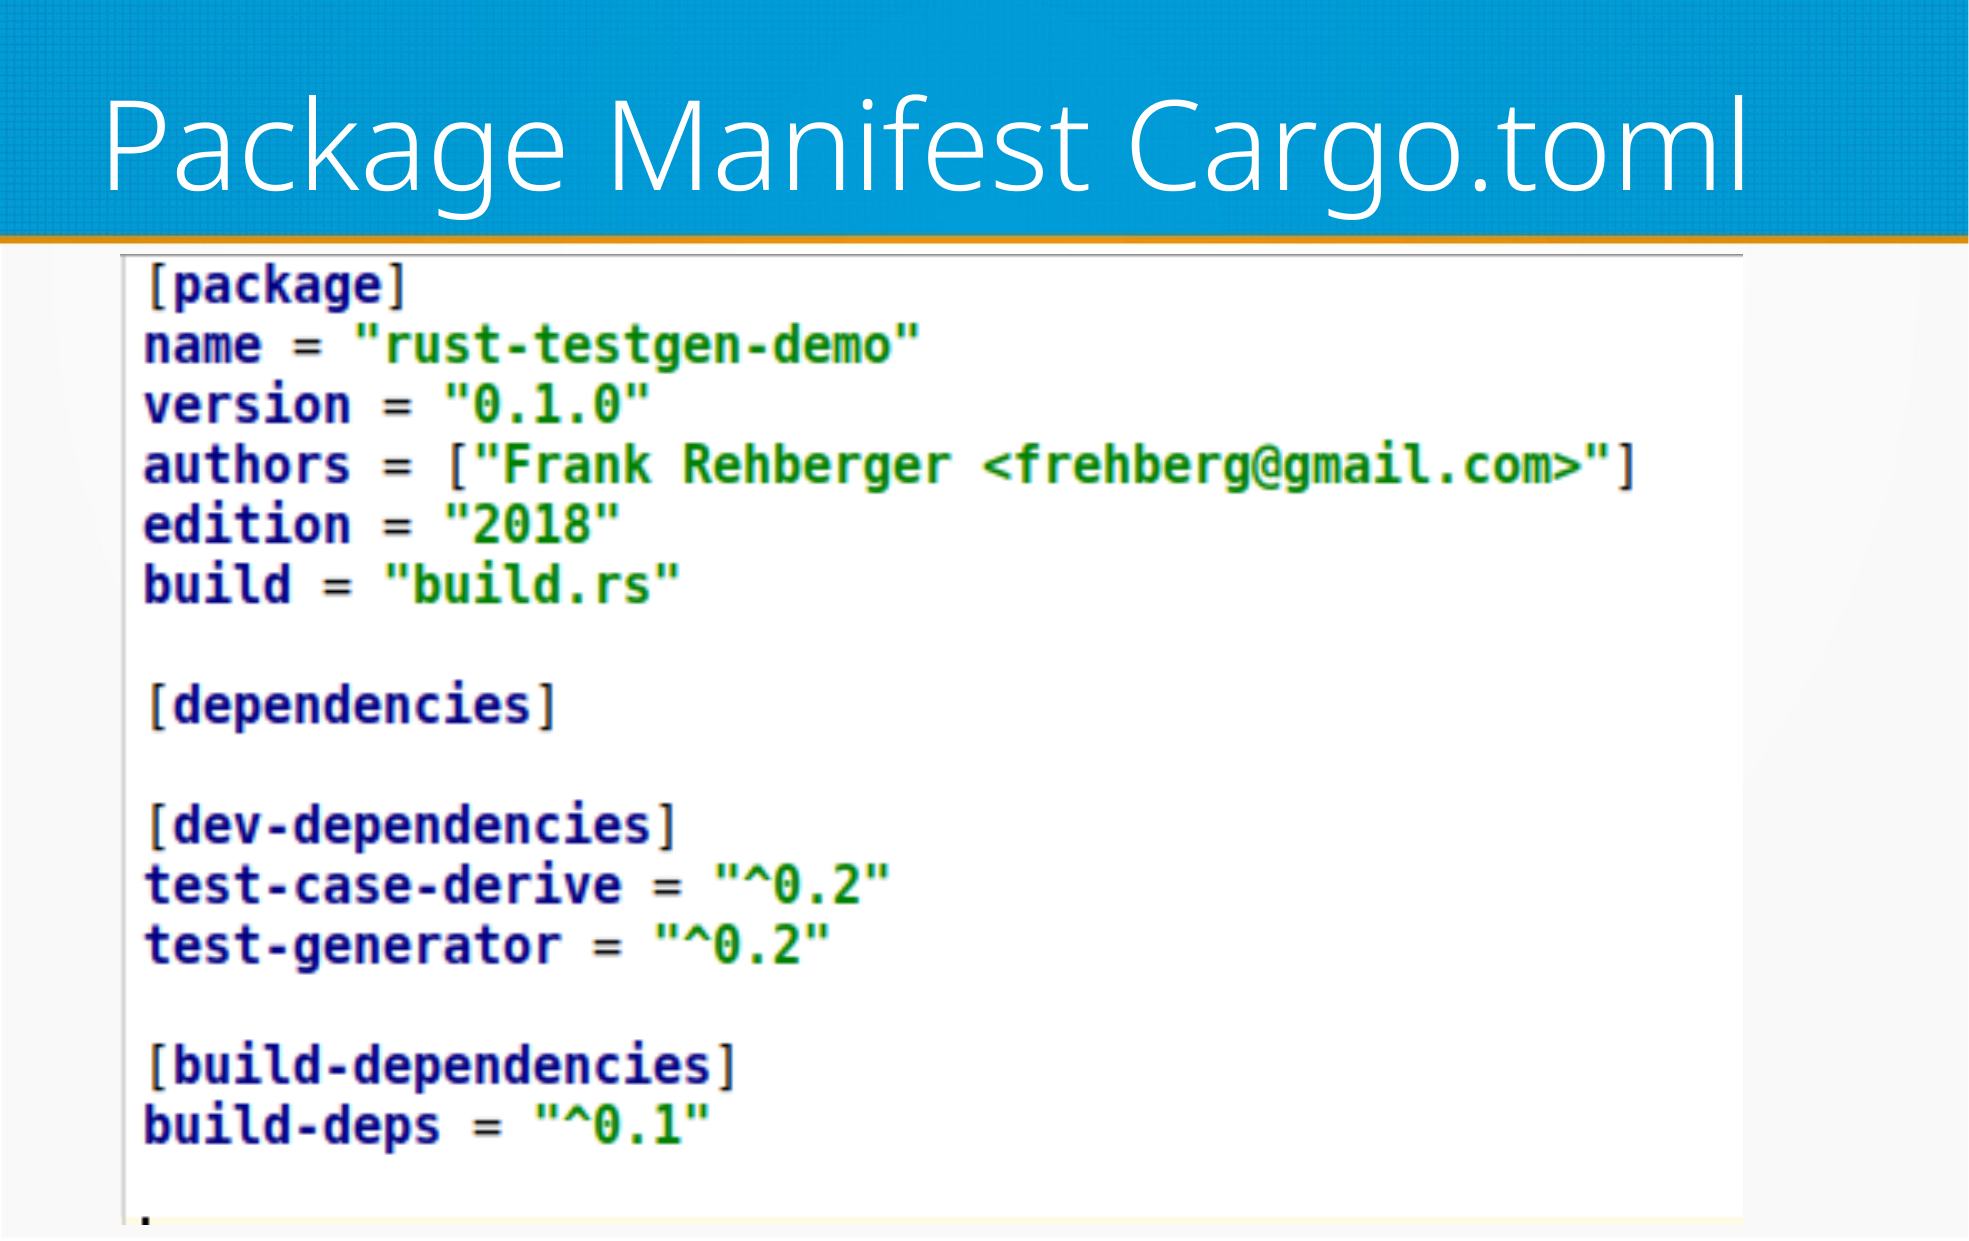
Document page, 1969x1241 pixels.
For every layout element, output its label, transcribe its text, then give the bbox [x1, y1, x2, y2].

picture [0, 233, 1969, 1241]
title Package Manifest Cargo.toml [98, 19, 1870, 227]
